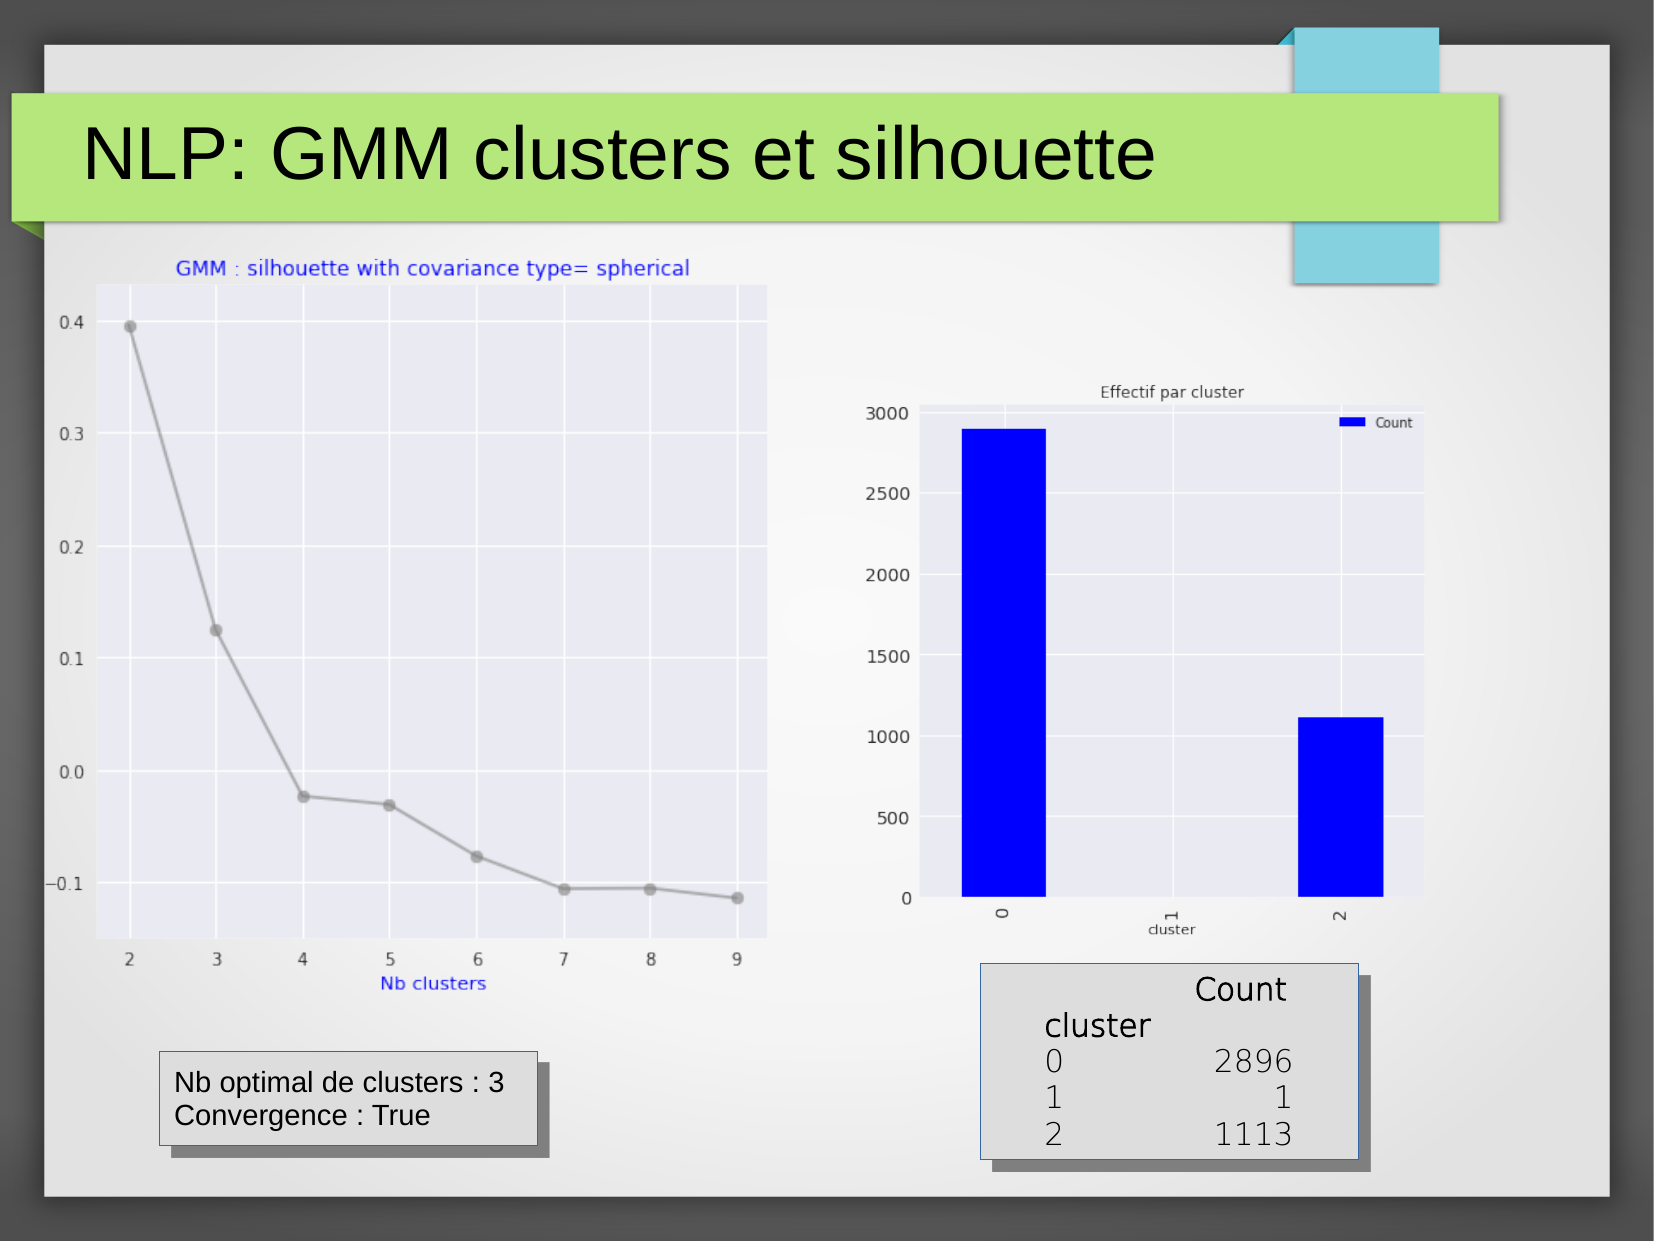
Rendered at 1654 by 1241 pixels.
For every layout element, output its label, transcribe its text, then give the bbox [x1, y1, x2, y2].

text_box Nb optimal de clusters : 3 Convergence : True [159, 1051, 538, 1146]
title NLP: GMM clusters et silhouette [82, 94, 1477, 213]
text_box Count cluster 0 2896 1 1 2 1113 [980, 963, 1359, 1160]
picture [0, 0, 1654, 1241]
